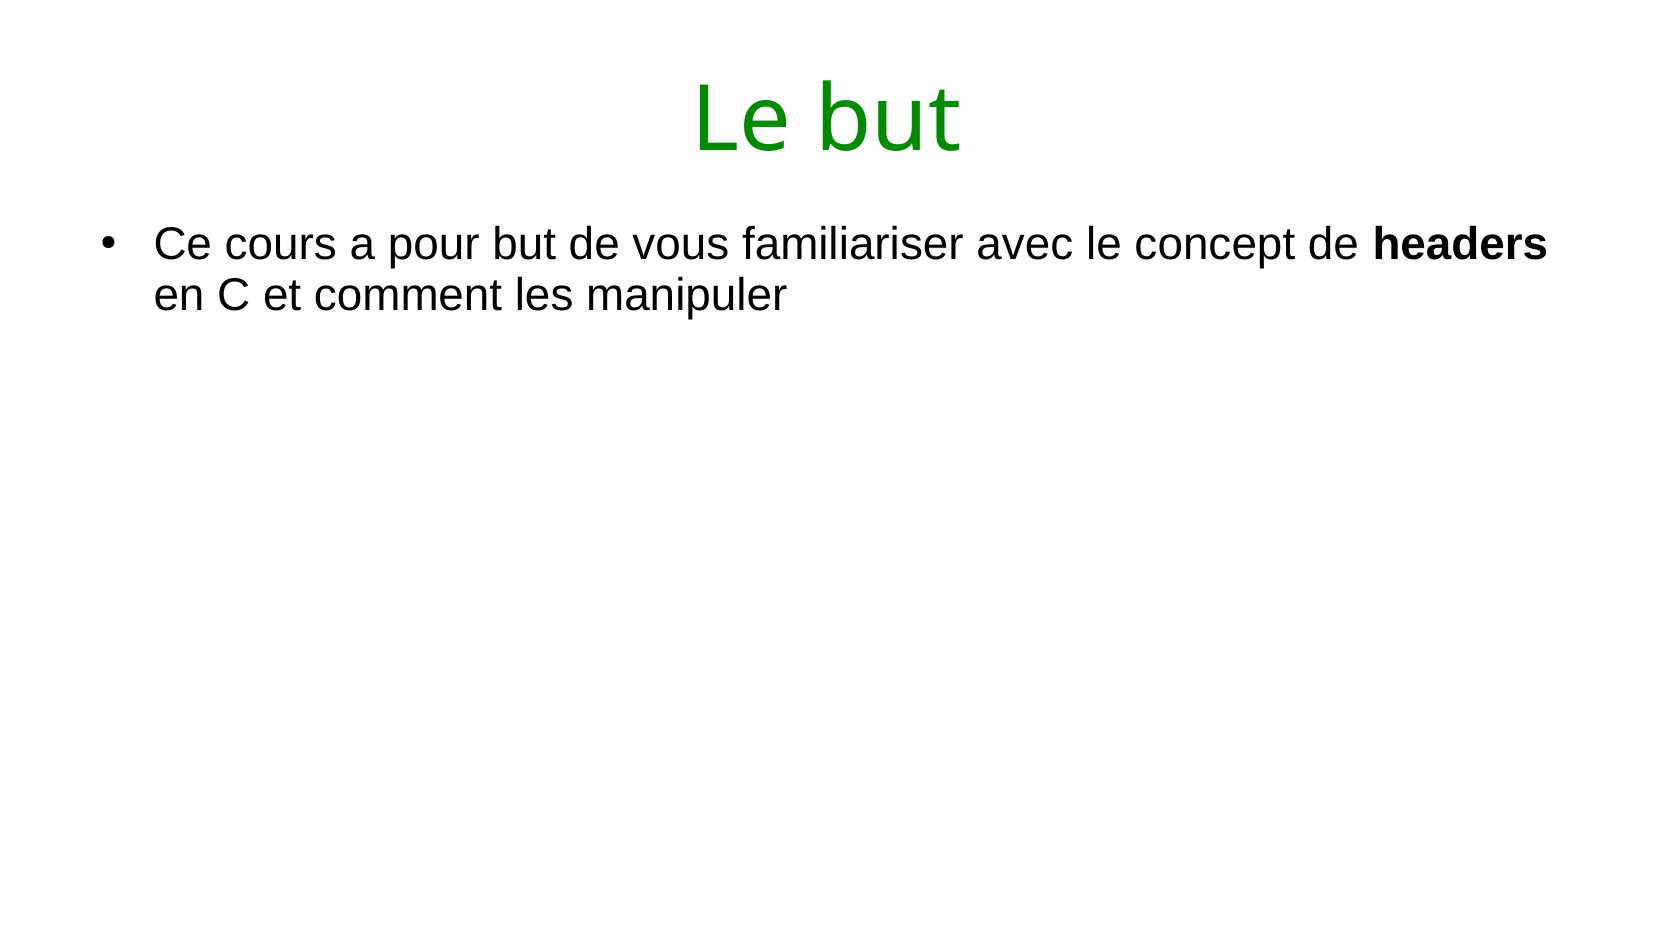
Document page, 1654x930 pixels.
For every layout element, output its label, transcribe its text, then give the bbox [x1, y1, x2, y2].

list Ce cours a pour but de vous familiariser avec le concept de headers en C et comment les manipuler [82, 217, 1571, 757]
title Le but [82, 37, 1571, 193]
